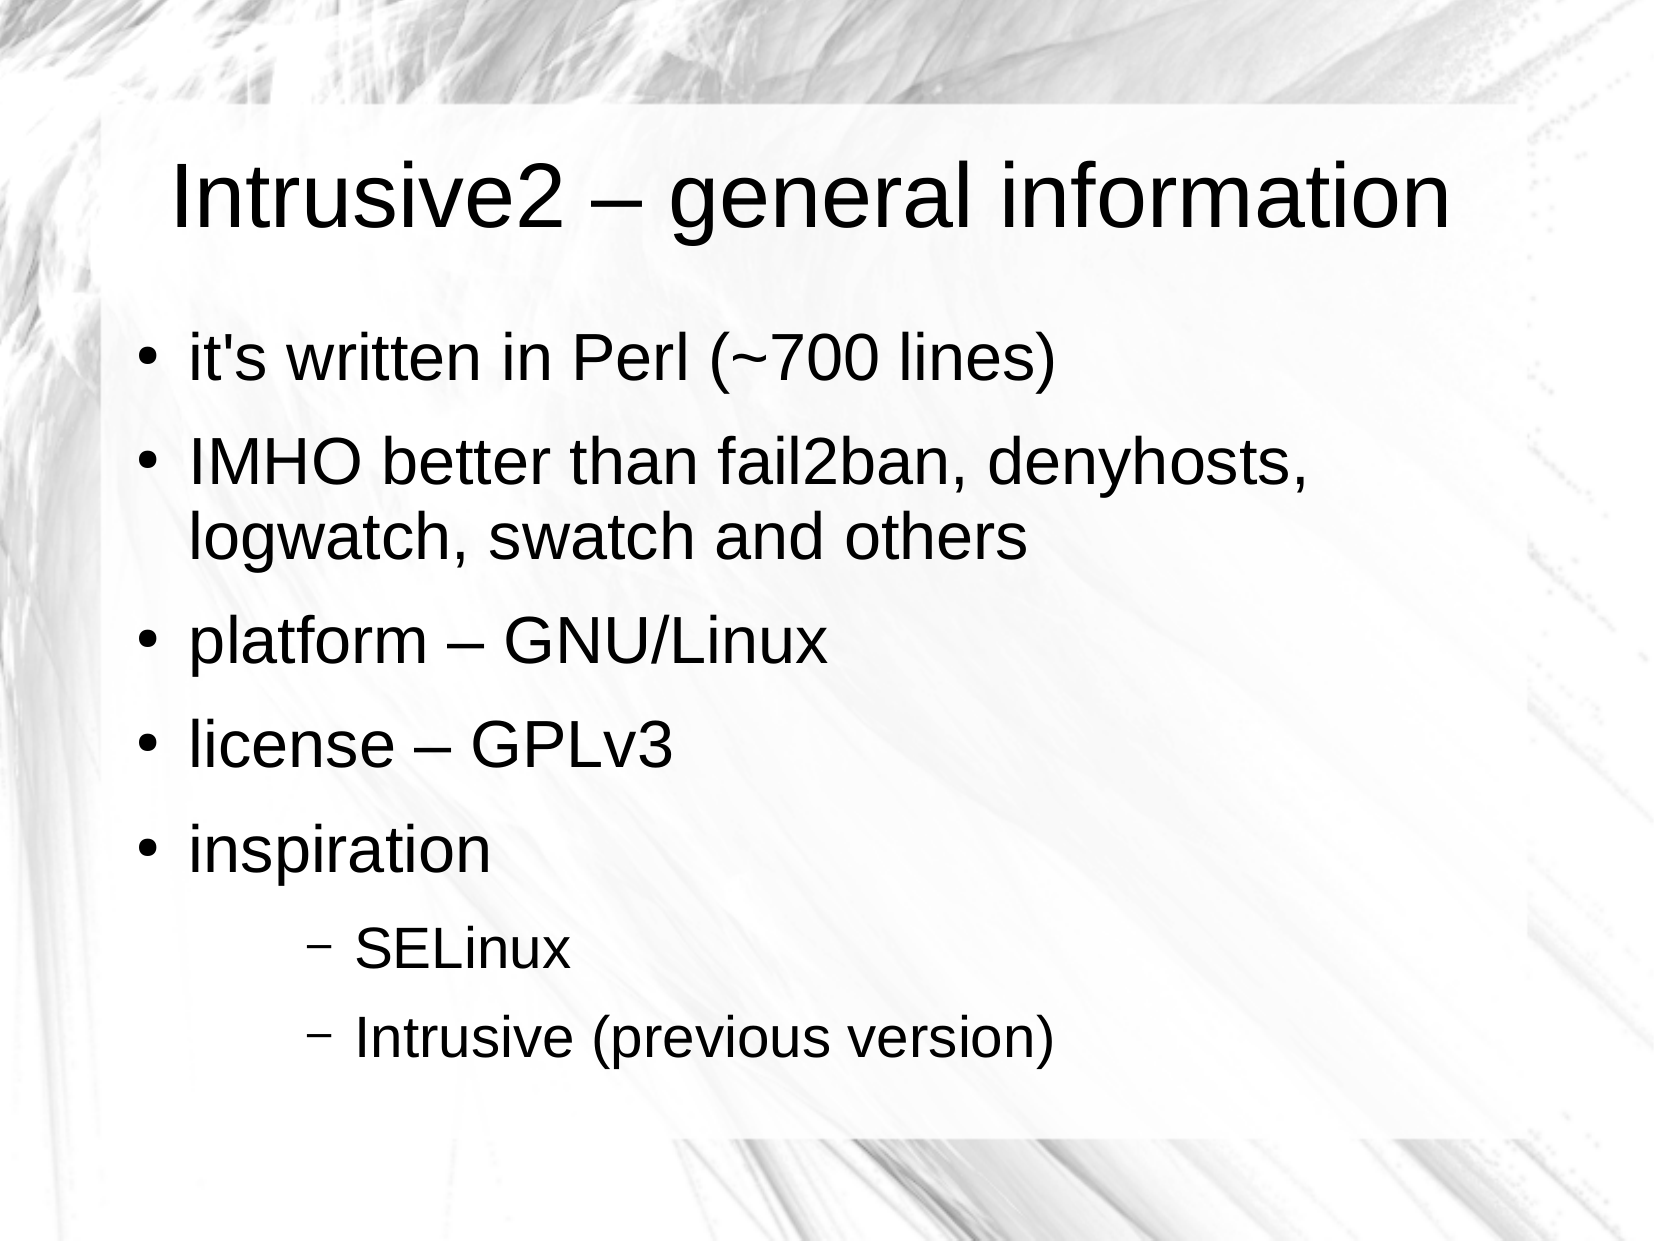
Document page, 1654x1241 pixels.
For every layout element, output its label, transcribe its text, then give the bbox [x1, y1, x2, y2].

picture [0, 0, 1654, 1241]
list it's written in Perl (~700 lines) IMHO better than fail2ban, denyhosts, logwatch, swatch and others platform – GNU/Linux license – GPLv3 inspiration SELinux Intrusive (previous version) [118, 319, 1571, 1070]
title Intrusive2 – general information [118, 112, 1506, 281]
